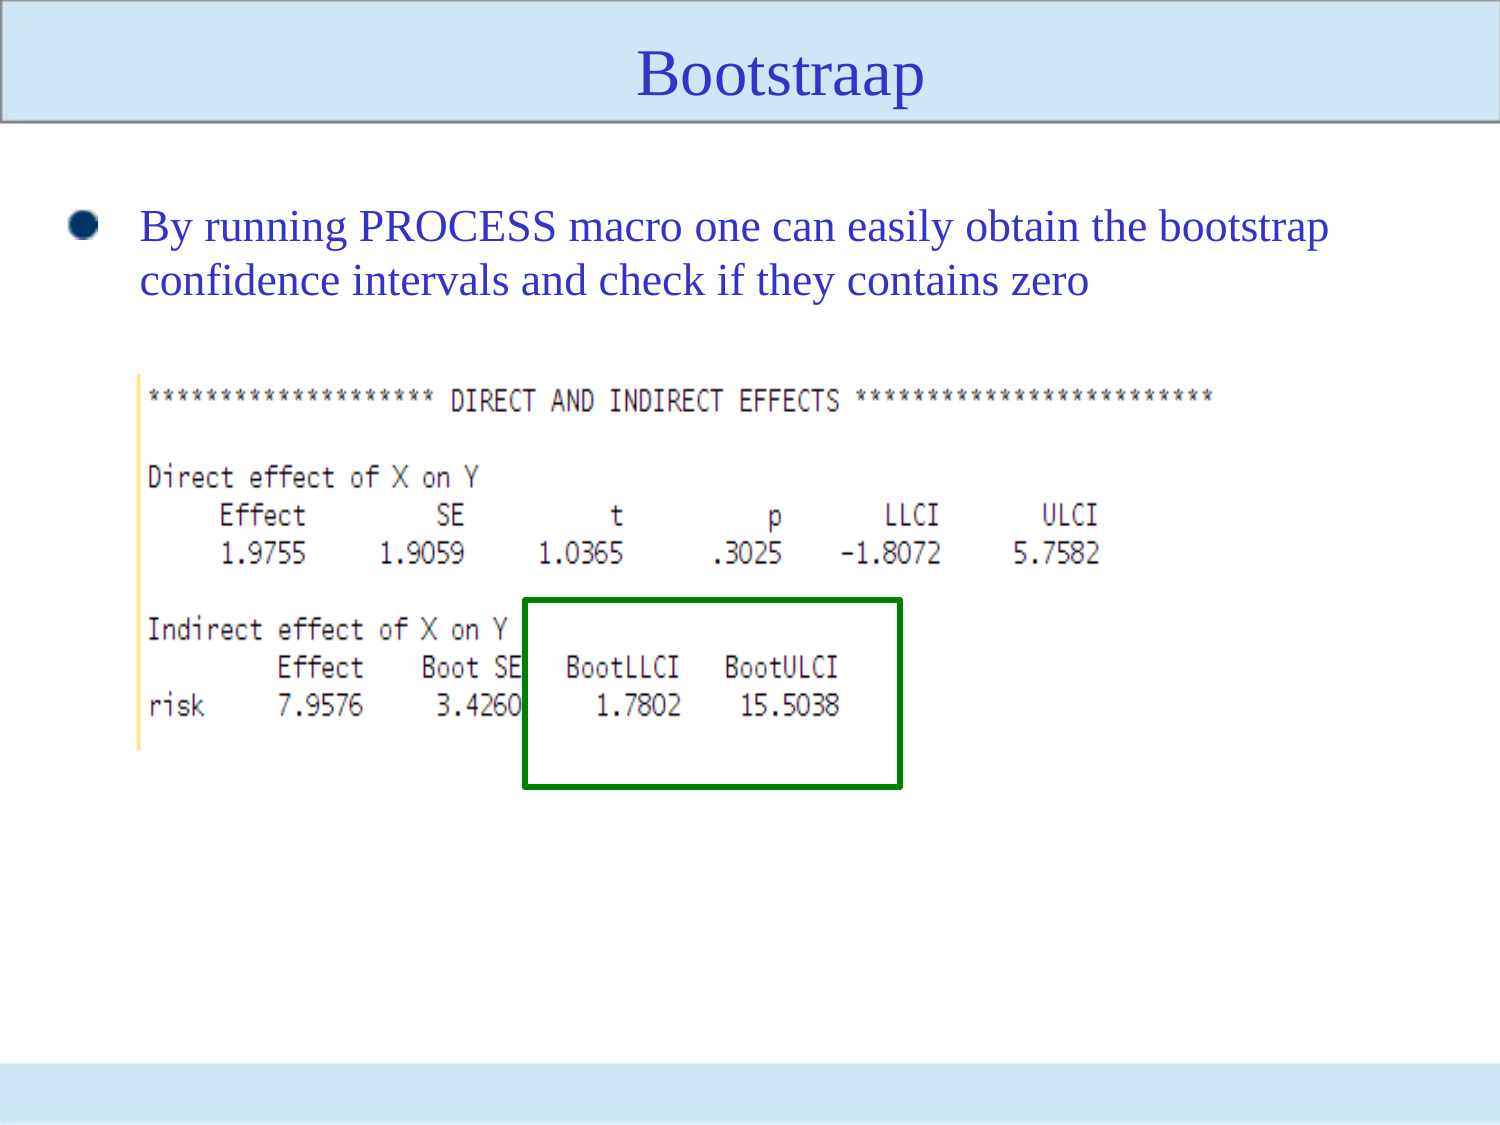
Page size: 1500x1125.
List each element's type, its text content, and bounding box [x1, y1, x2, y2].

text_box By running PROCESS macro one can easily obtain the bootstrap confidence intervals and check if they contains zero [49, 187, 1388, 313]
title Bootstraap [249, 21, 1313, 117]
picture [0, 0, 1500, 1125]
